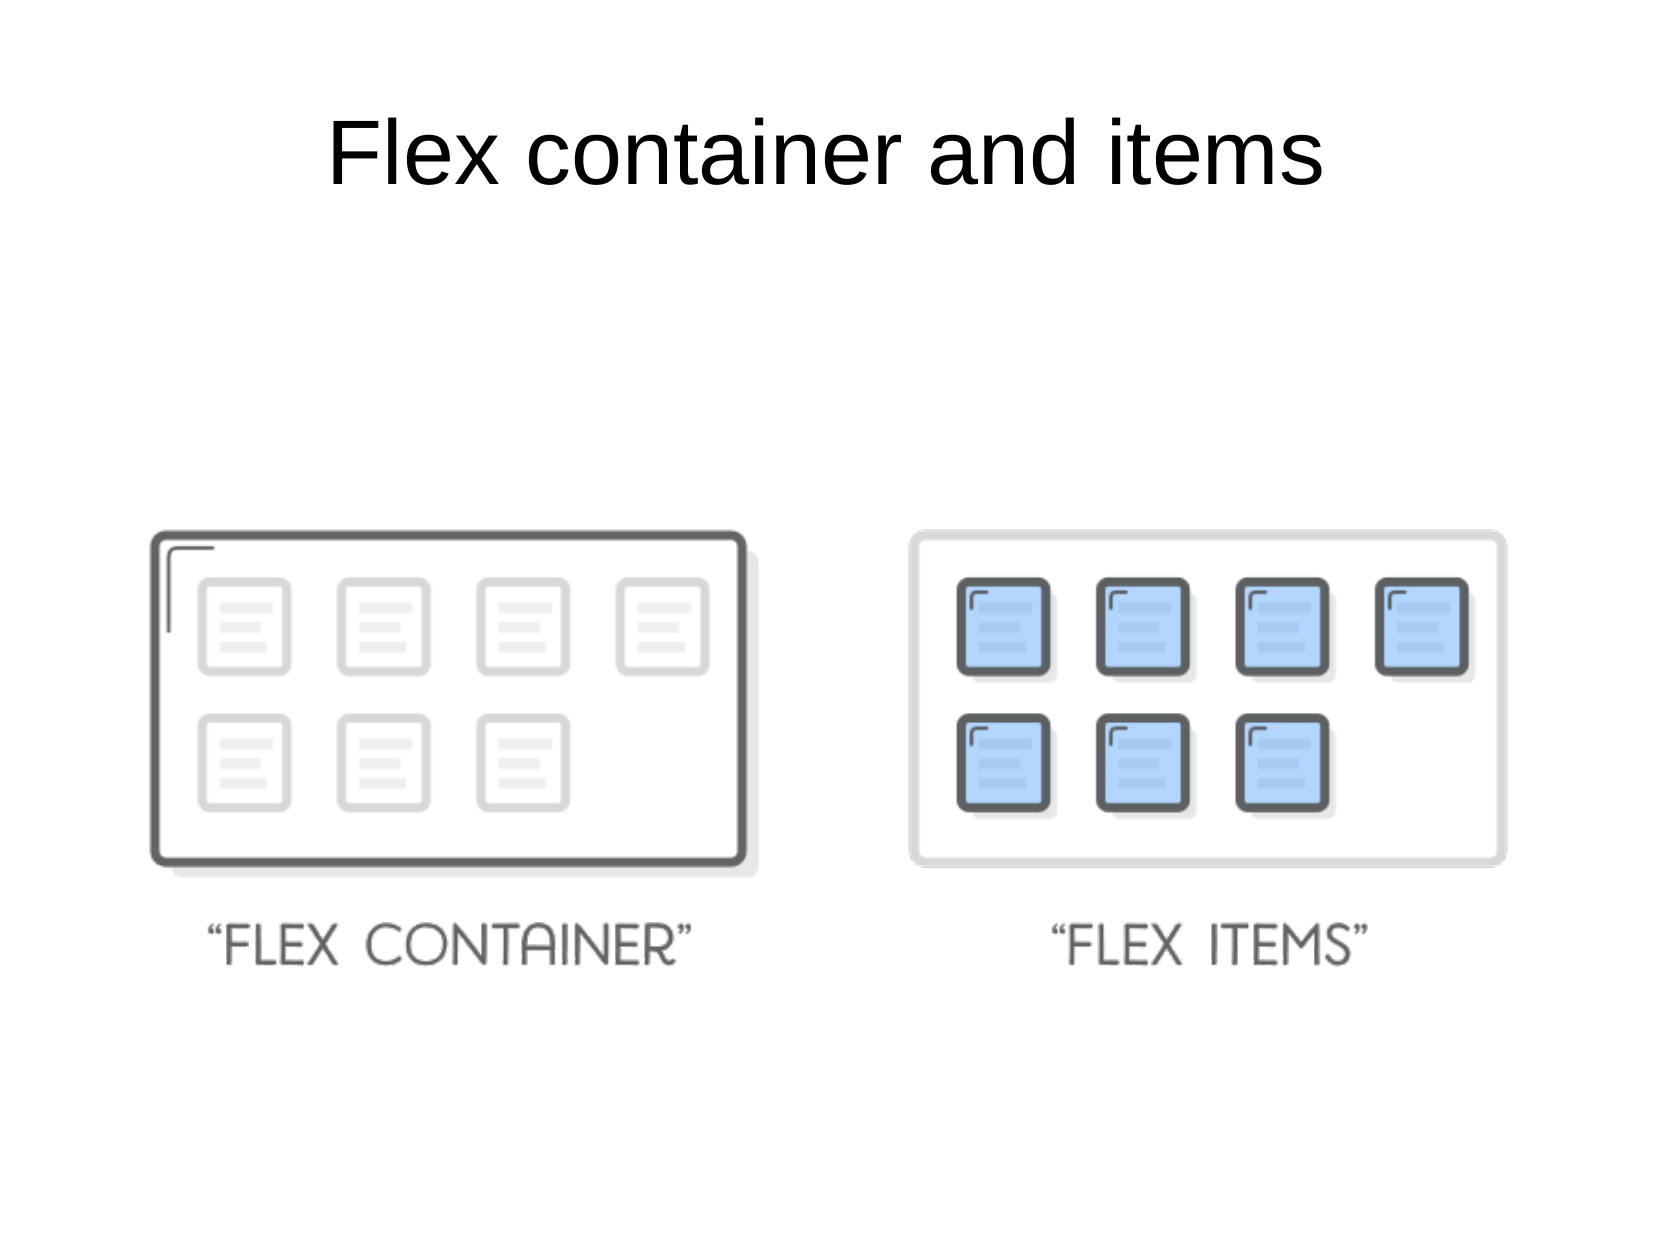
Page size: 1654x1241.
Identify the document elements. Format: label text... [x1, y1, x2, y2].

title Flex container and items [82, 49, 1571, 257]
picture [60, 444, 1579, 1047]
